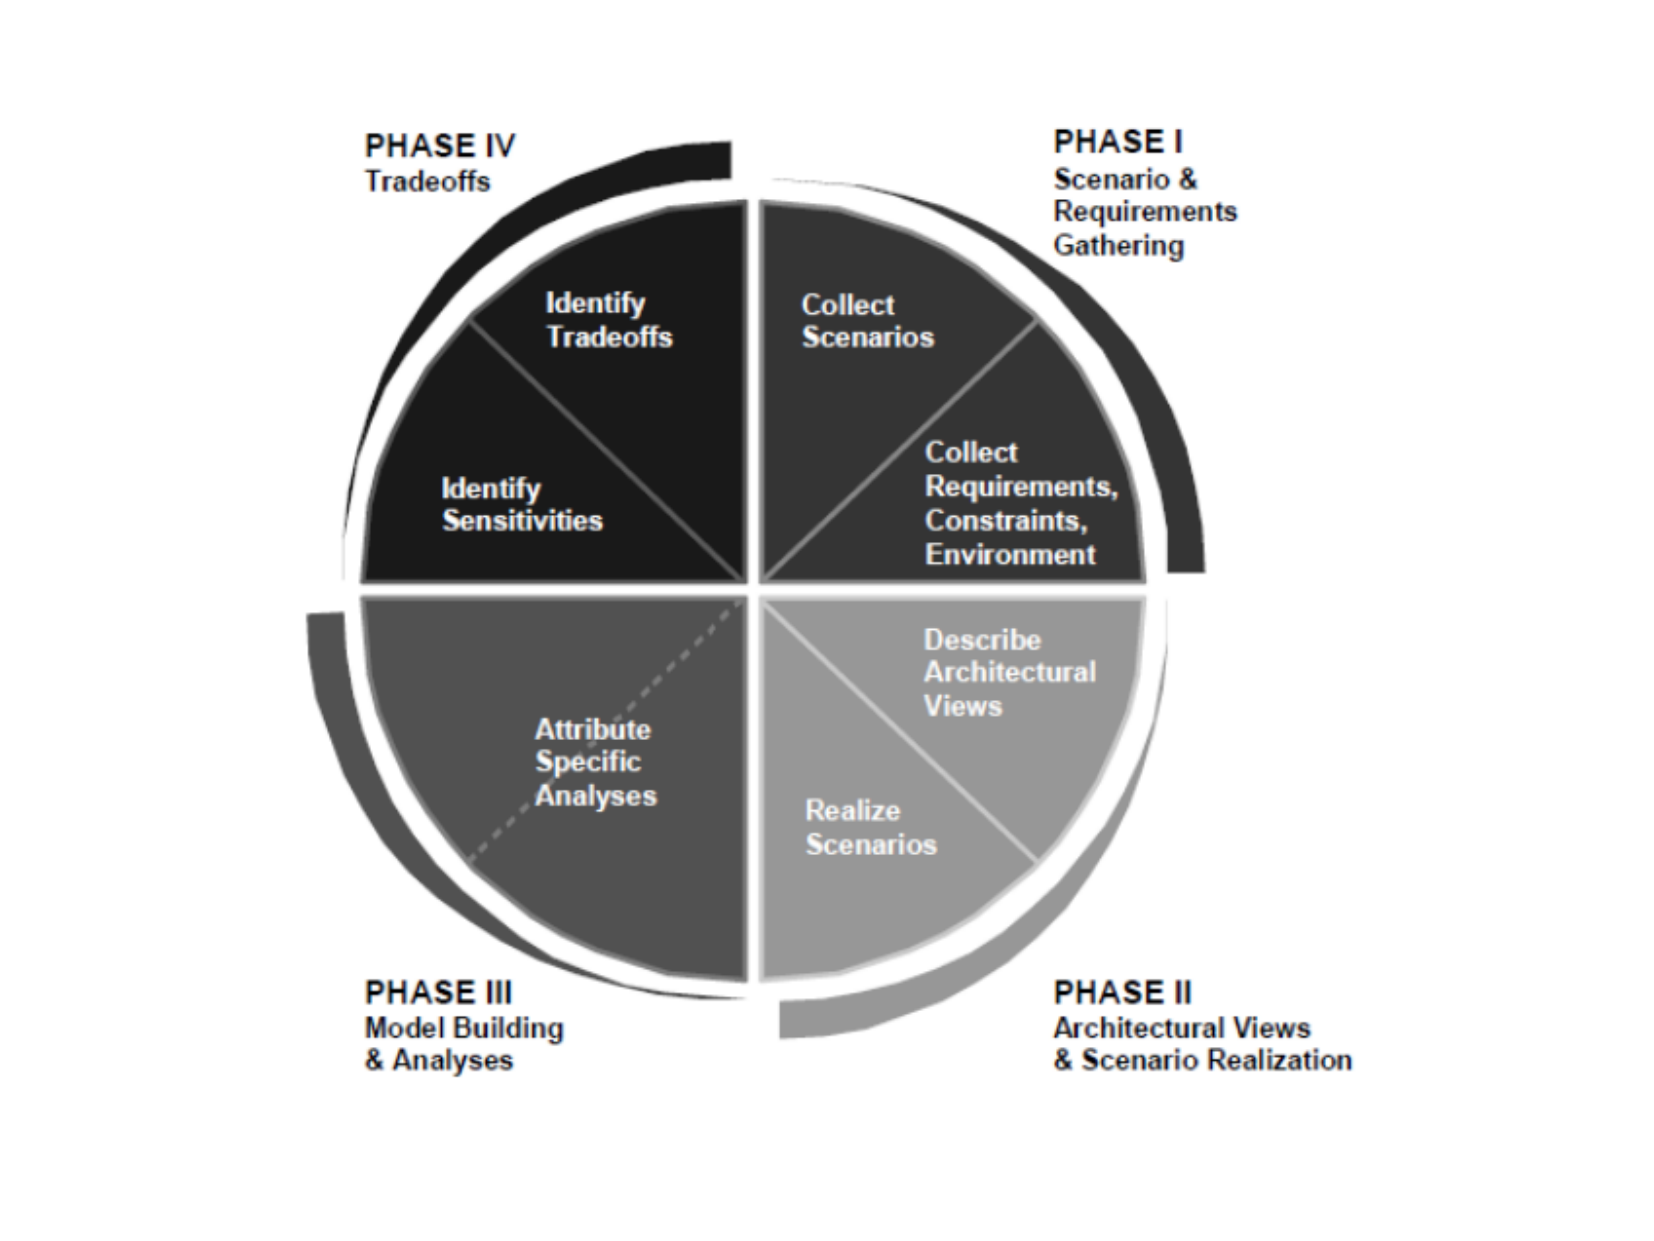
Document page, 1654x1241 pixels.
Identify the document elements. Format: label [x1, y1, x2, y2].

picture [287, 126, 1367, 1087]
